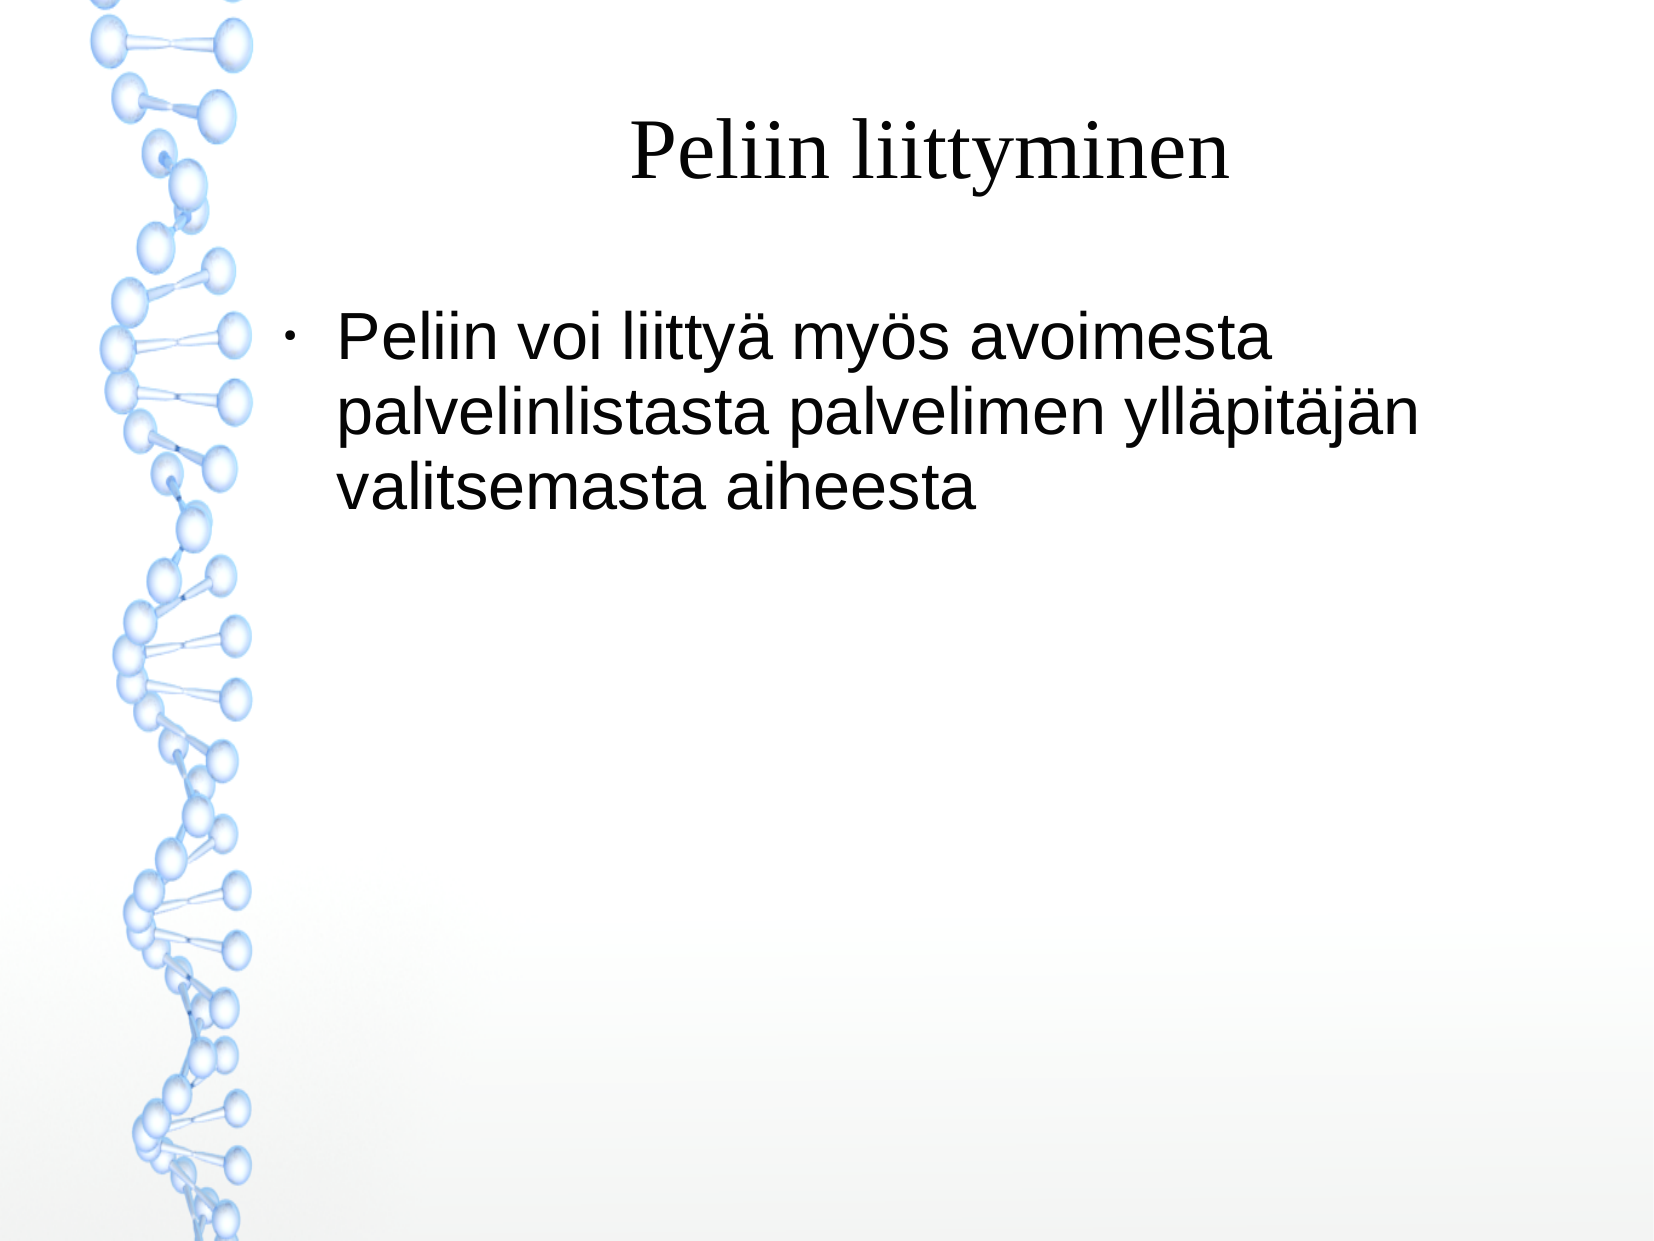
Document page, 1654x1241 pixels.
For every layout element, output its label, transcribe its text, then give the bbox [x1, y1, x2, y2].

picture [0, 0, 1654, 1241]
title Peliin liittyminen [265, 47, 1595, 252]
list Peliin voi liittyä myös avoimesta palvelinlistasta palvelimen ylläpitäjän valitsemasta aiheesta [265, 299, 1595, 1019]
